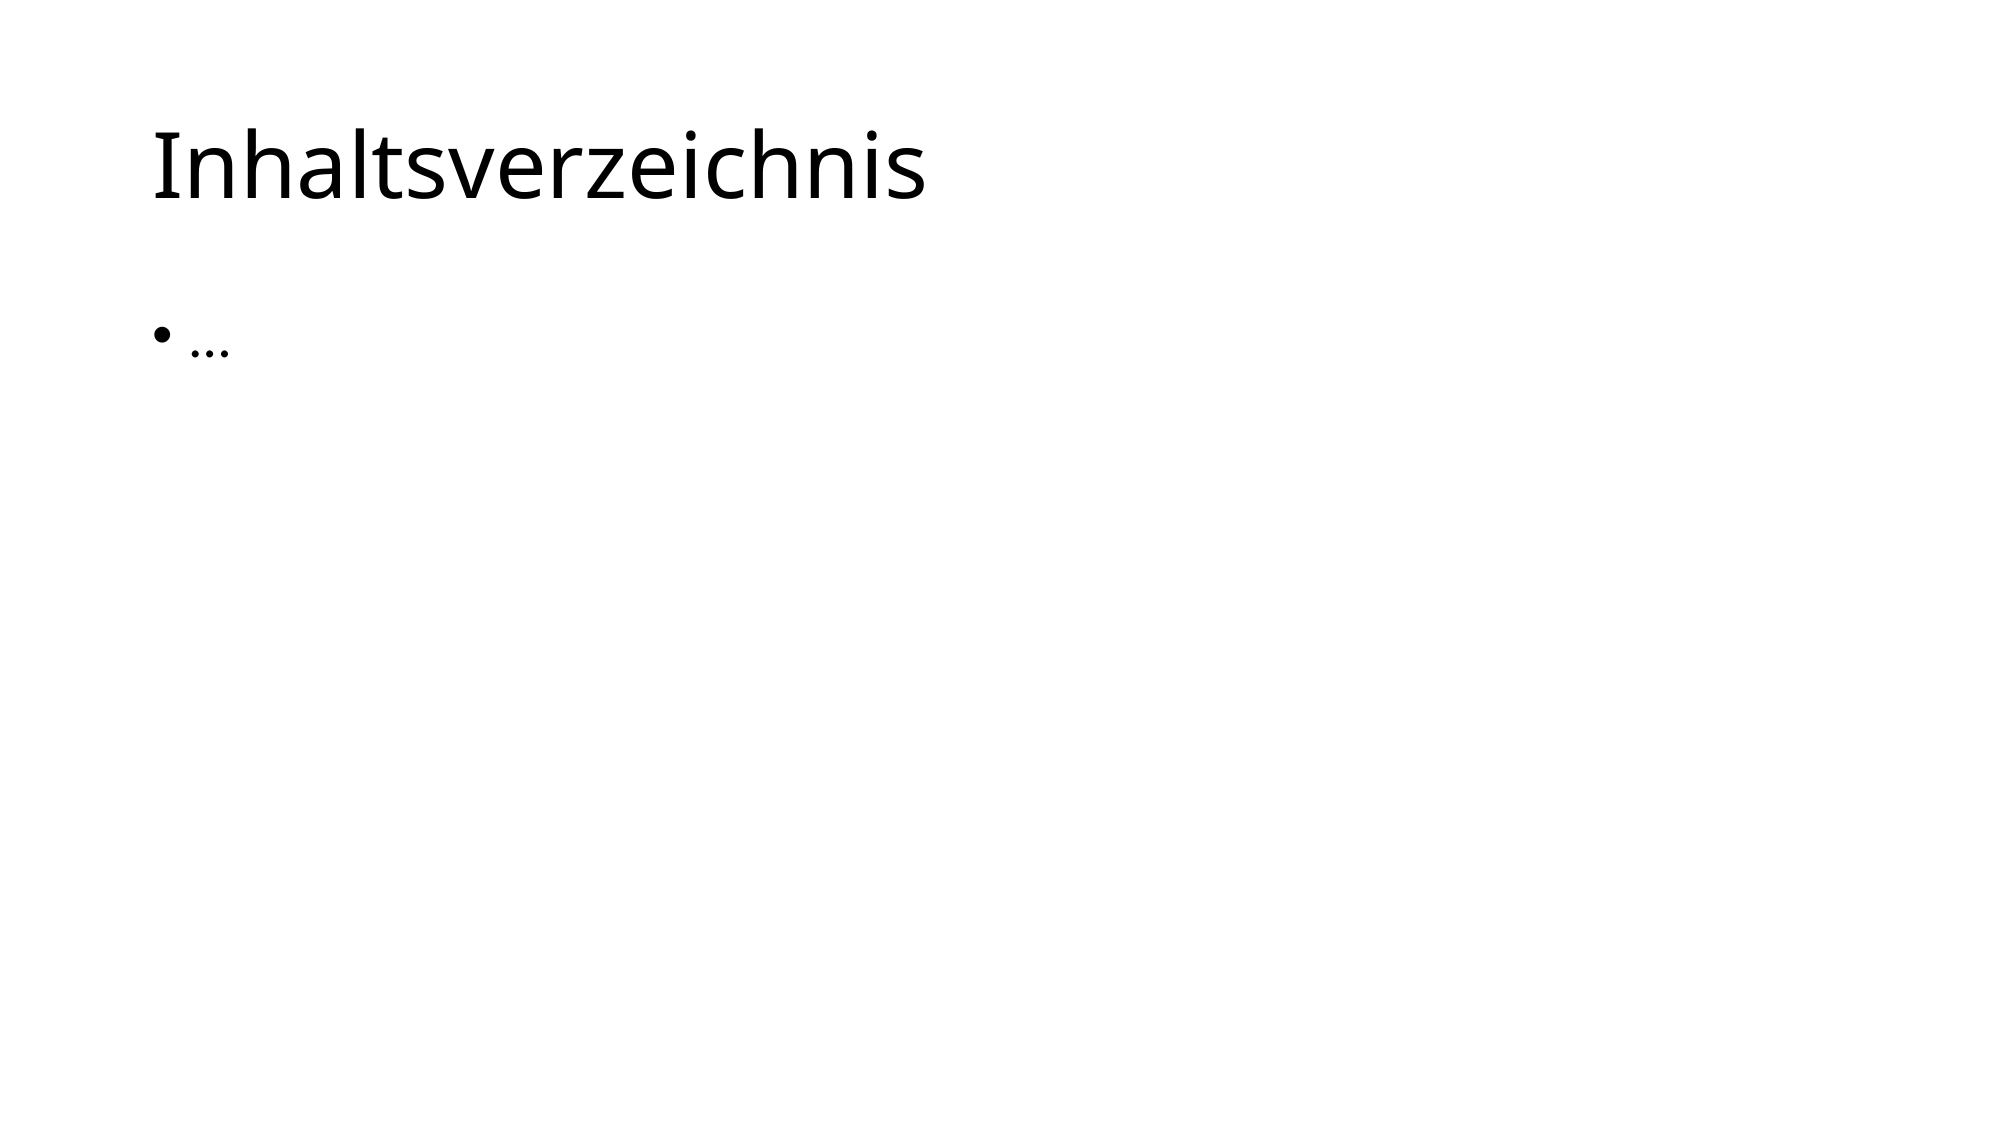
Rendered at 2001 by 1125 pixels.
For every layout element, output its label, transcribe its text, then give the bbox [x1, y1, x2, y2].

title Inhaltsverzeichnis [137, 59, 1863, 278]
list … [137, 299, 1863, 1014]
